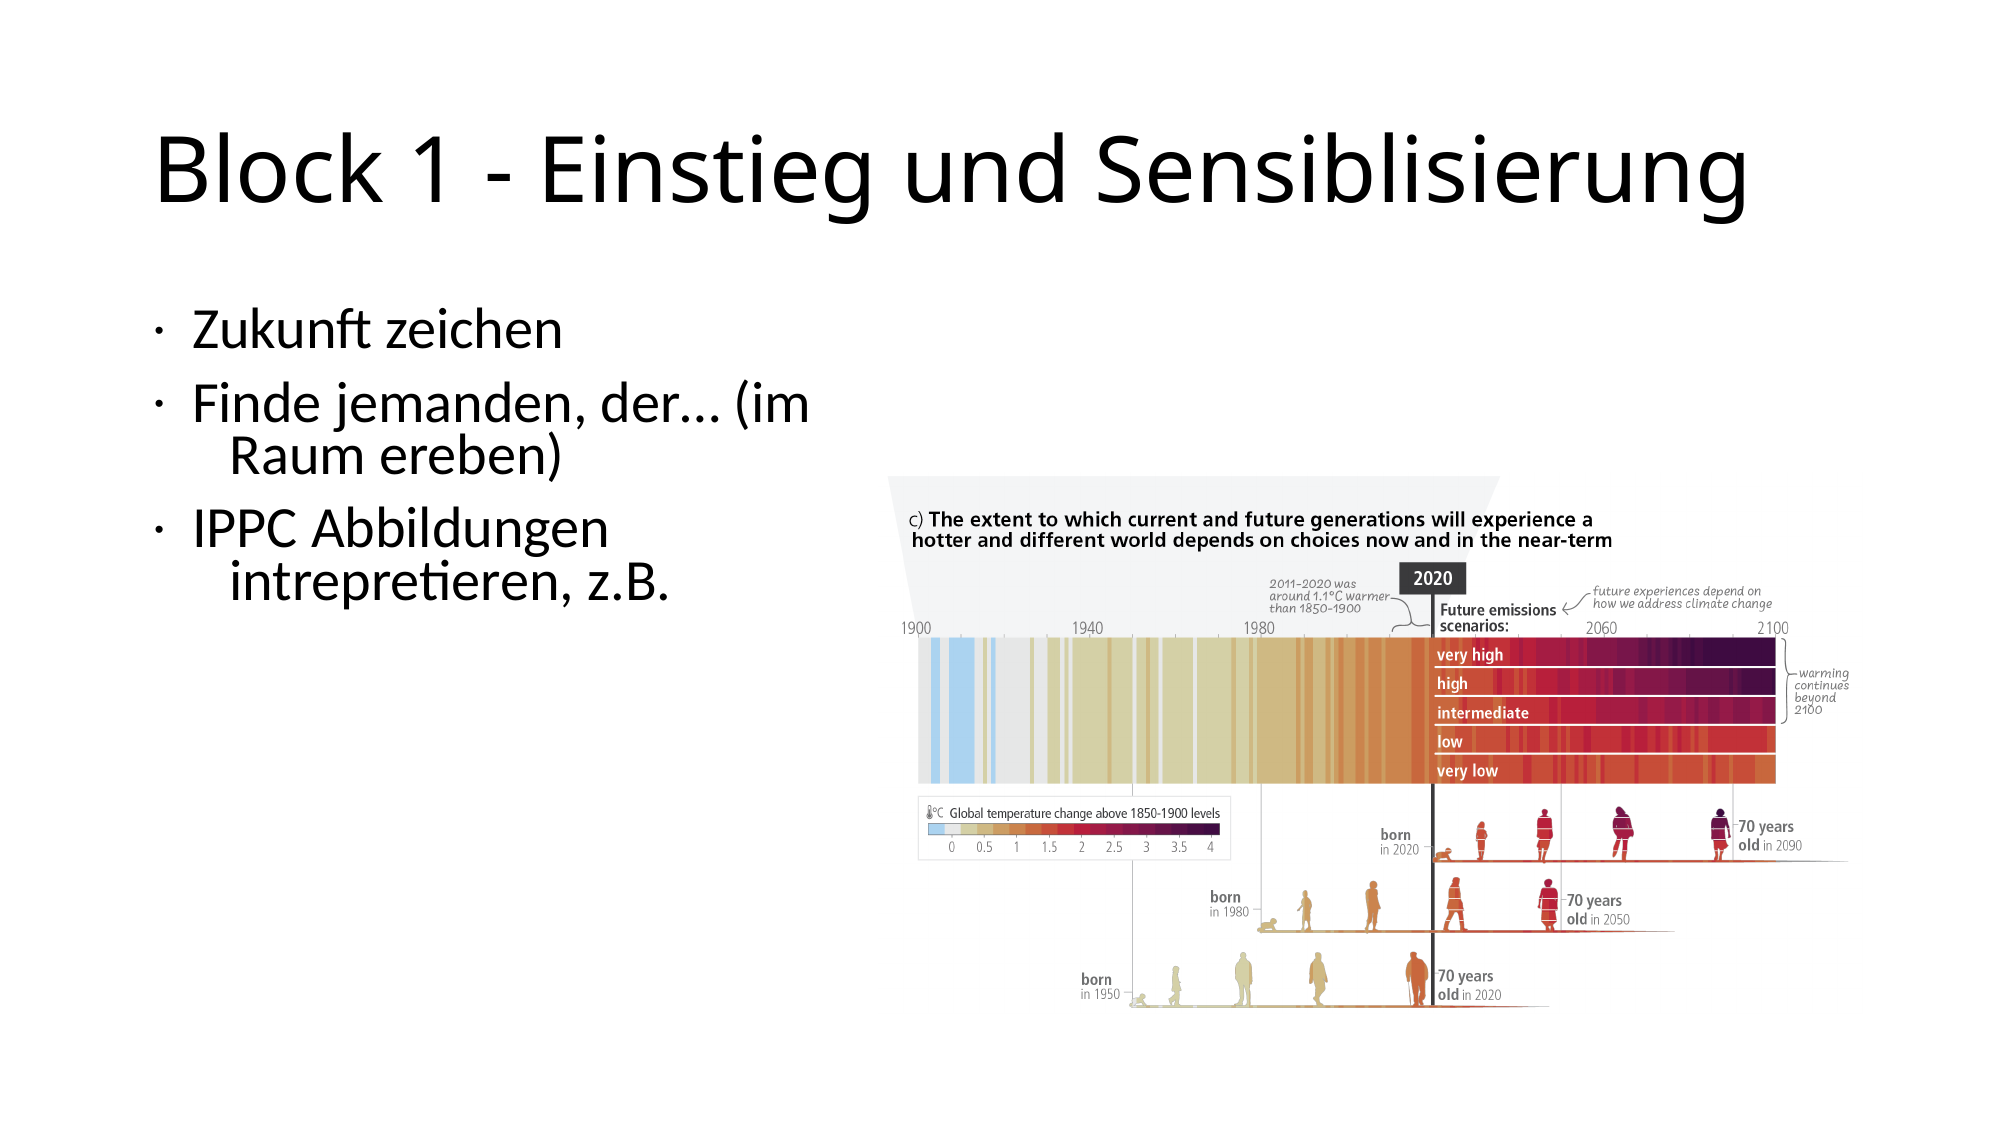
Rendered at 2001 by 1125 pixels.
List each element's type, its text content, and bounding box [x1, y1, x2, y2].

picture [878, 472, 1863, 1014]
title Block 1 - Einstieg und Sensiblisierung [137, 59, 1863, 278]
list Zukunft zeichen Finde jemanden, der… (im Raum ereben) IPPC Abbildungen intrepretieren, z.B. [137, 299, 851, 1014]
